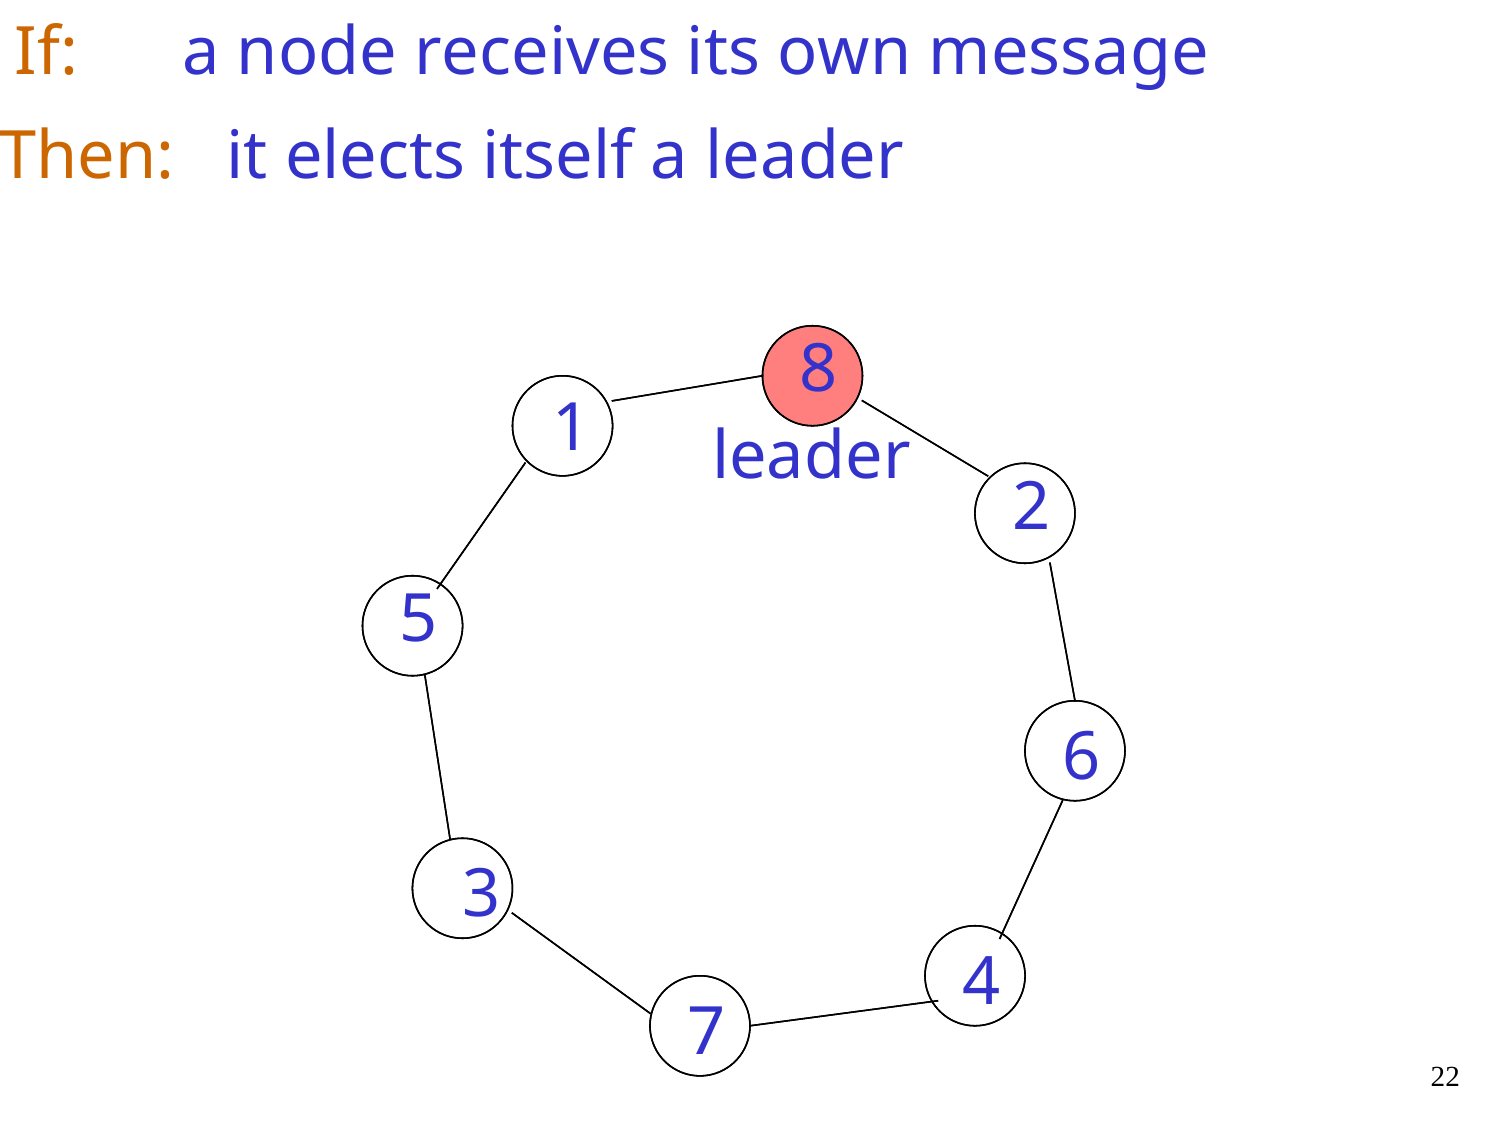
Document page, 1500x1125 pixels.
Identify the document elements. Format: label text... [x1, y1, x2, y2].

text_box If: a node receives its own message [0, 0, 1226, 96]
text_box 7 [672, 1069, 687, 1076]
text_box 1 [573, 375, 606, 397]
text_box leader [697, 404, 926, 500]
text_box 4 [947, 929, 1016, 1024]
text_box 4 [947, 1019, 962, 1026]
text_box 4 [1004, 929, 1016, 944]
text_box 3 [477, 842, 516, 938]
text_box 7 [713, 1058, 741, 1076]
text_box <number> [1162, 1049, 1476, 1101]
text_box 6 [1088, 783, 1116, 801]
text_box 6 [1047, 704, 1116, 799]
text_box 6 [1098, 704, 1116, 719]
text_box 5 [443, 569, 453, 593]
text_box [853, 350, 861, 402]
text_box 4 [988, 1008, 1016, 1026]
text_box 5 [384, 577, 453, 663]
text_box 8 [784, 317, 853, 404]
text_box 1 [586, 454, 606, 472]
text_box [764, 337, 784, 404]
text_box Then: it elects itself a leader [0, 104, 920, 200]
text_box 2 [997, 454, 1066, 482]
text_box 1 [537, 377, 606, 472]
text_box 3 [447, 842, 511, 937]
text_box 2 [997, 465, 1066, 551]
text_box 7 [722, 979, 741, 994]
text_box 5 [384, 567, 450, 583]
text_box 1 [537, 375, 552, 381]
text_box 7 [672, 979, 741, 1075]
text_box 6 [1047, 794, 1061, 801]
